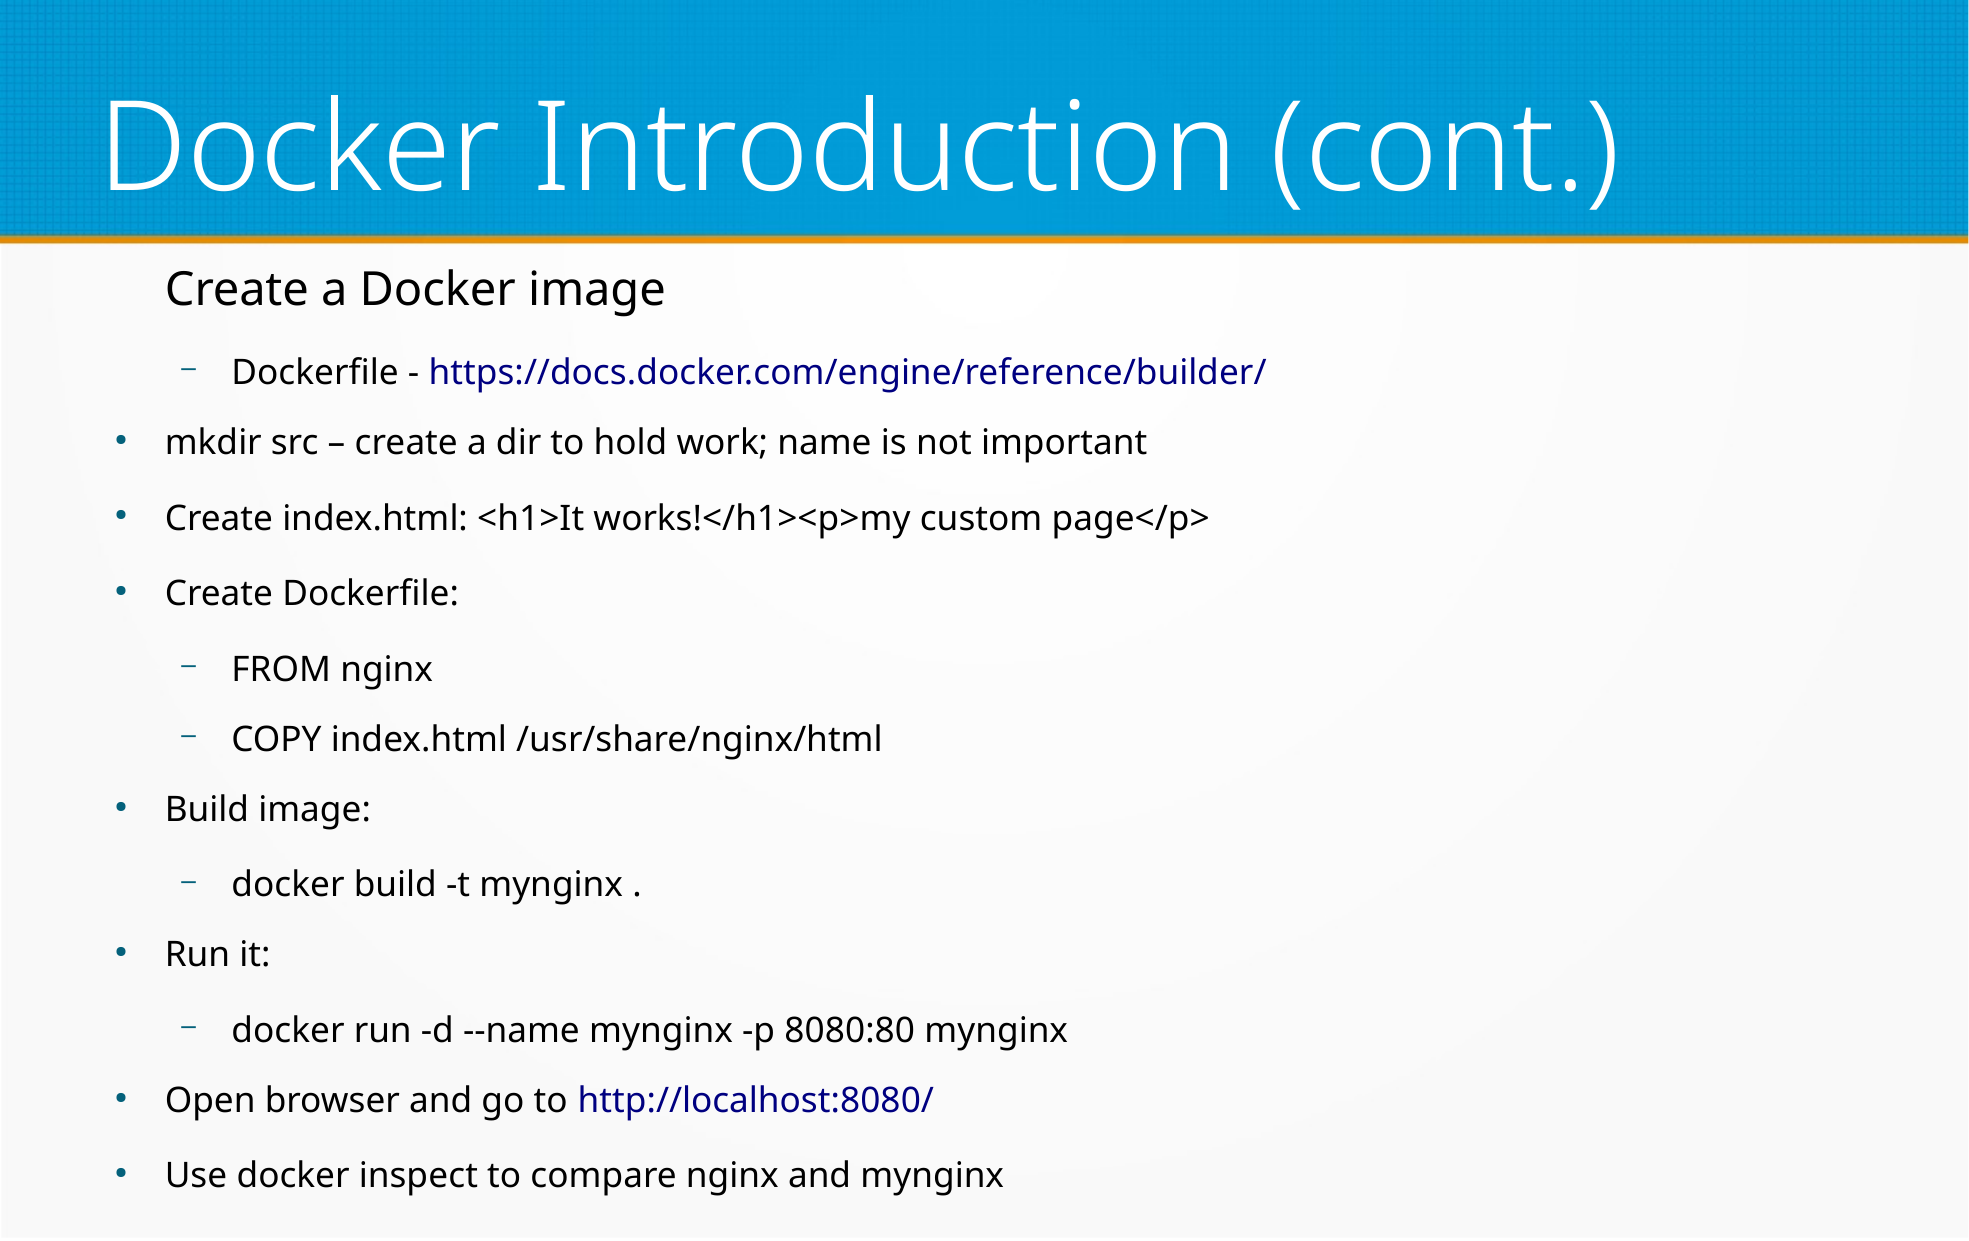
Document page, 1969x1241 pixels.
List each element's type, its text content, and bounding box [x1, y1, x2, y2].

list Create a Docker image Dockerfile - https://docs.docker.com/engine/reference/builder/ mkdir src – create a dir to hold work; name is not important Create index.html: <h1>It works!</h1><p>my custom page</p> Create Dockerfile: FROM nginx COPY index.html /usr/share/nginx/html Build image: docker build -t mynginx . Run it: docker run -d --name mynginx -p 8080:80 mynginx Open browser and go to http://localhost:8080/ Use docker inspect to compare nginx and mynginx [98, 255, 1861, 1201]
picture [0, 233, 1969, 1241]
title Docker Introduction (cont.) [98, 19, 1870, 227]
